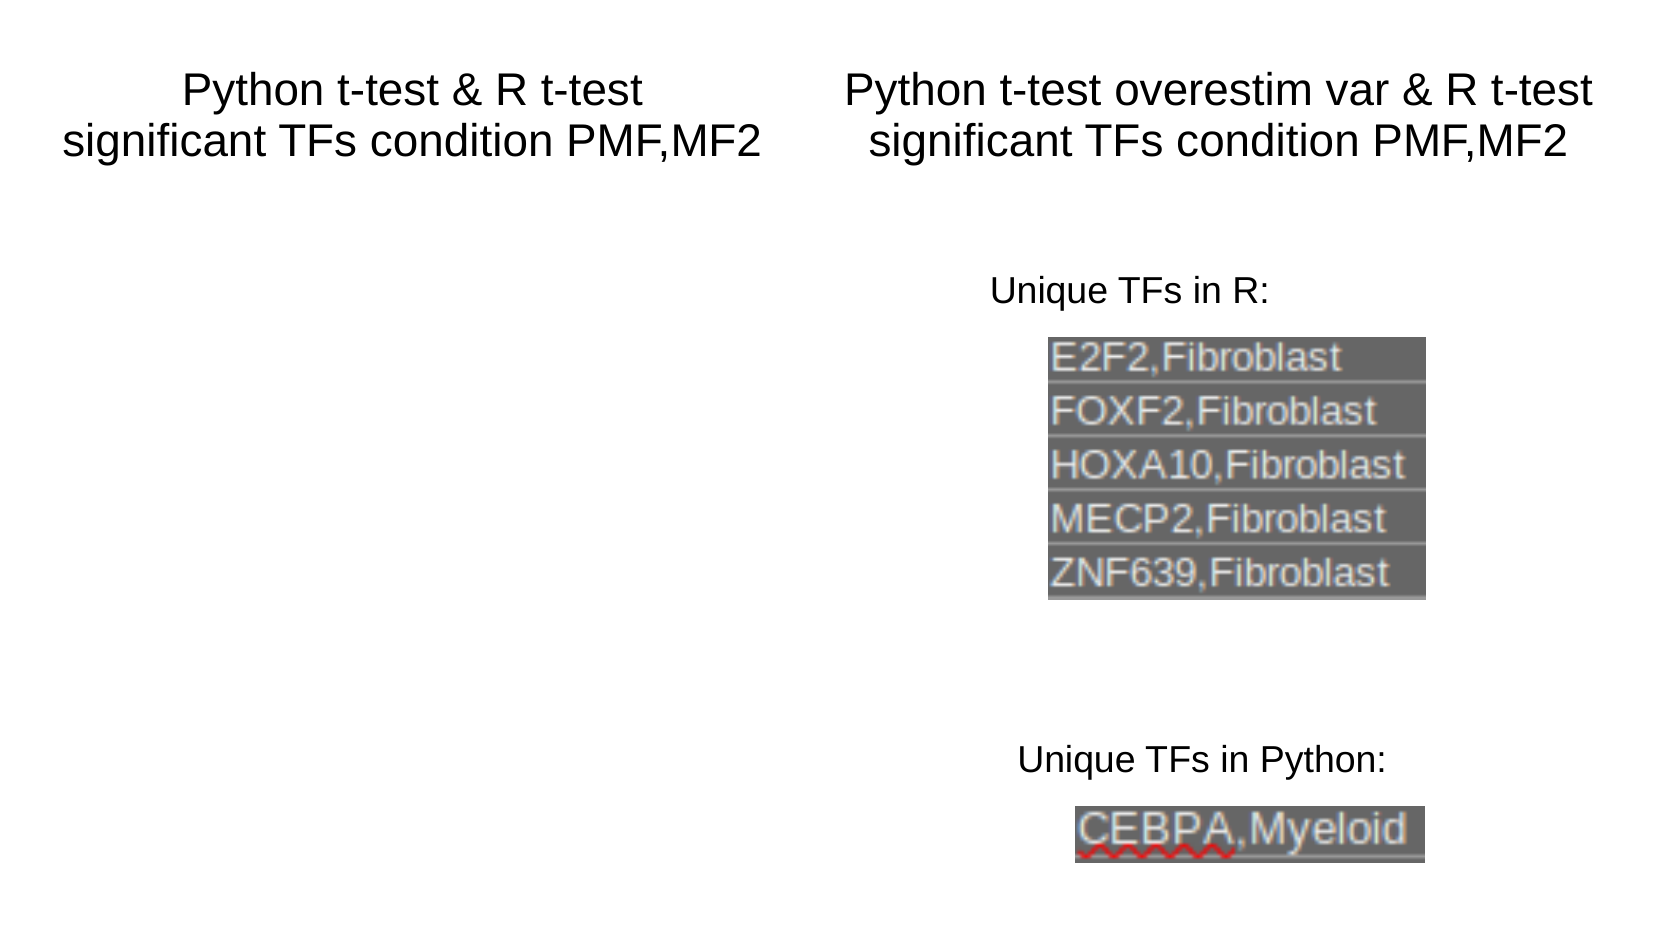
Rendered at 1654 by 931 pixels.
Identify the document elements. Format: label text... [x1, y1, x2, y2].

picture [1075, 806, 1426, 863]
title Python t-test & R t-test significant TFs condition PMF,MF2 [37, 37, 788, 193]
text_box Unique TFs in R: [975, 262, 1501, 320]
text_box Unique TFs in Python: [1002, 730, 1501, 788]
picture [1048, 337, 1426, 601]
title Python t-test overestim var & R t-test significant TFs condition PMF,MF2 [825, 37, 1613, 193]
